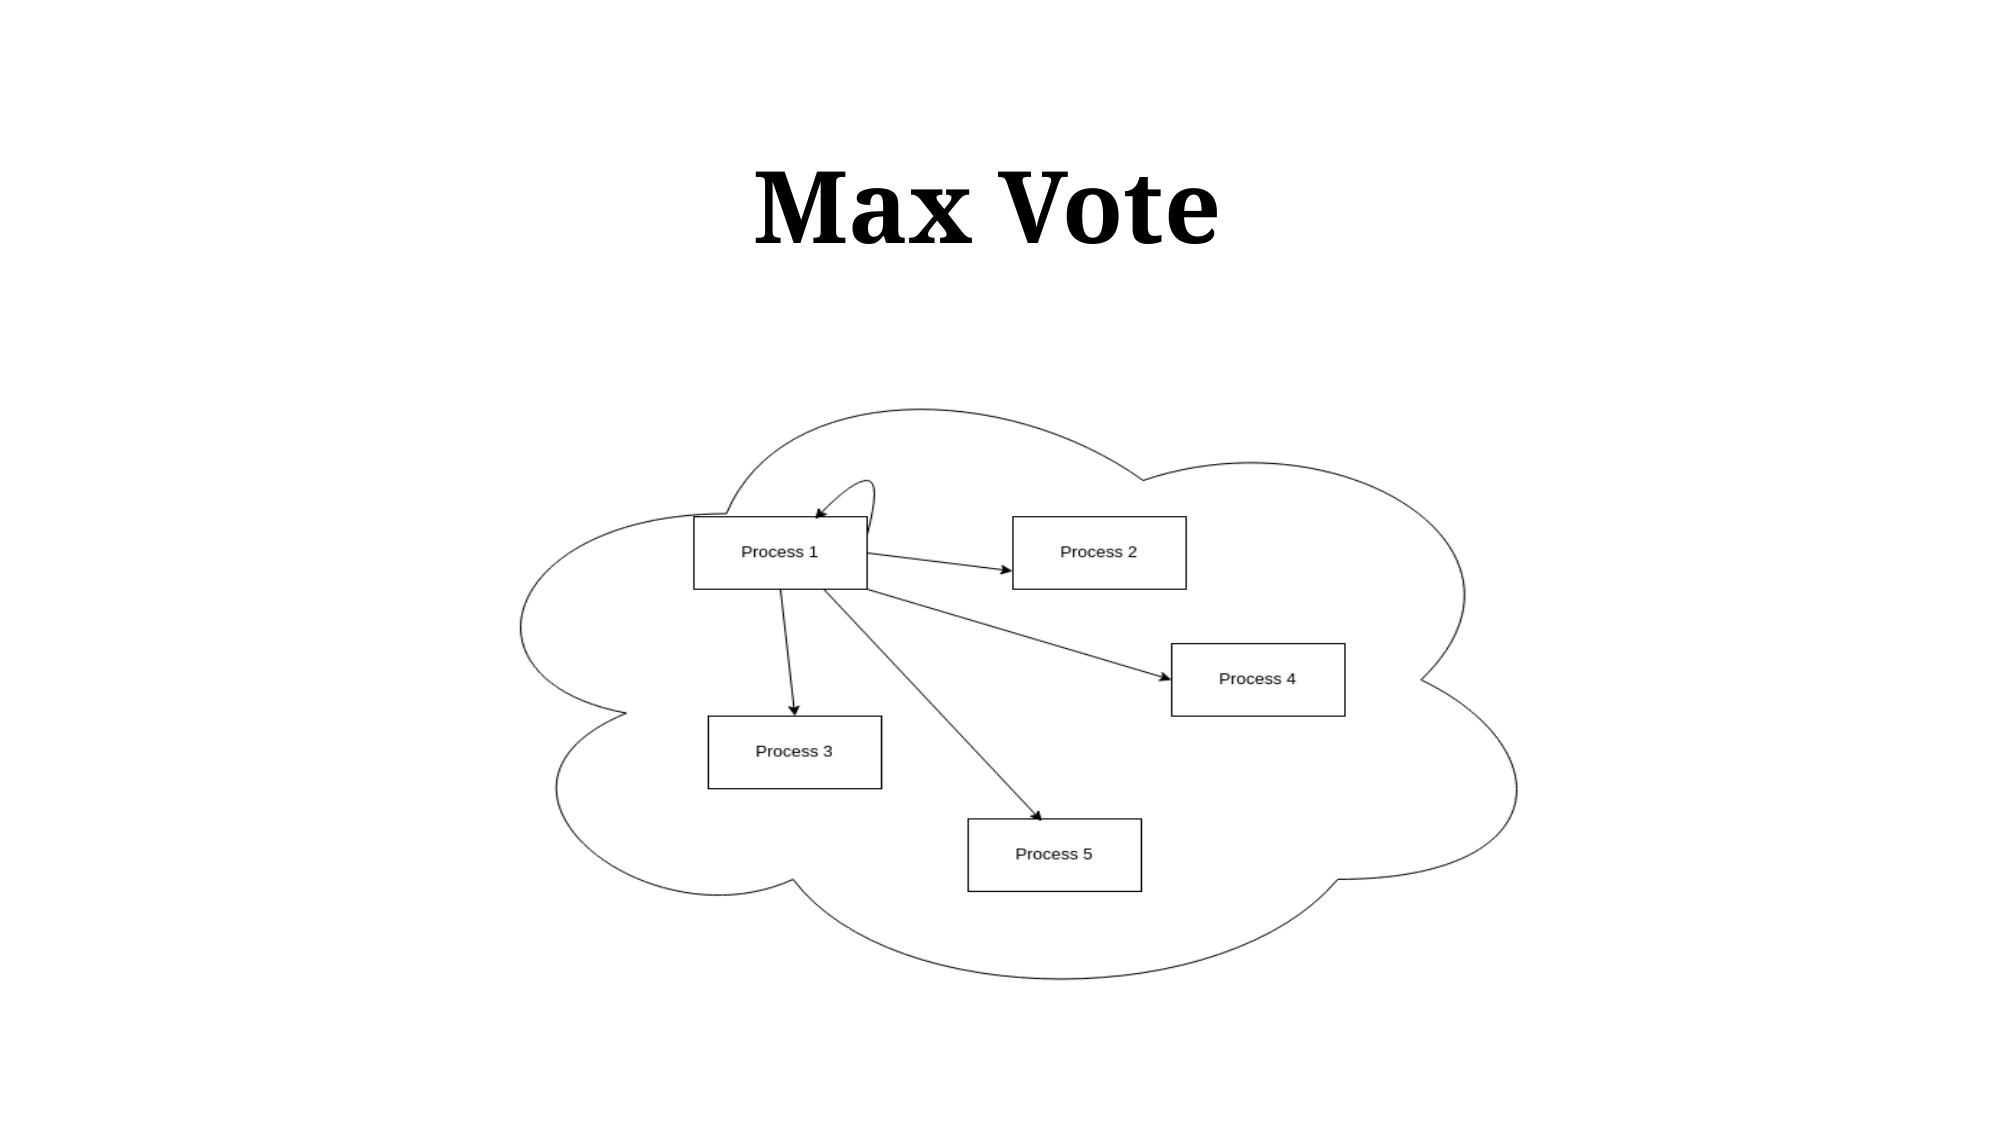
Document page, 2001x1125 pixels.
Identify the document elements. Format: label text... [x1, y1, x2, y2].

picture [448, 348, 1561, 1013]
title Max Vote [175, 79, 1826, 344]
